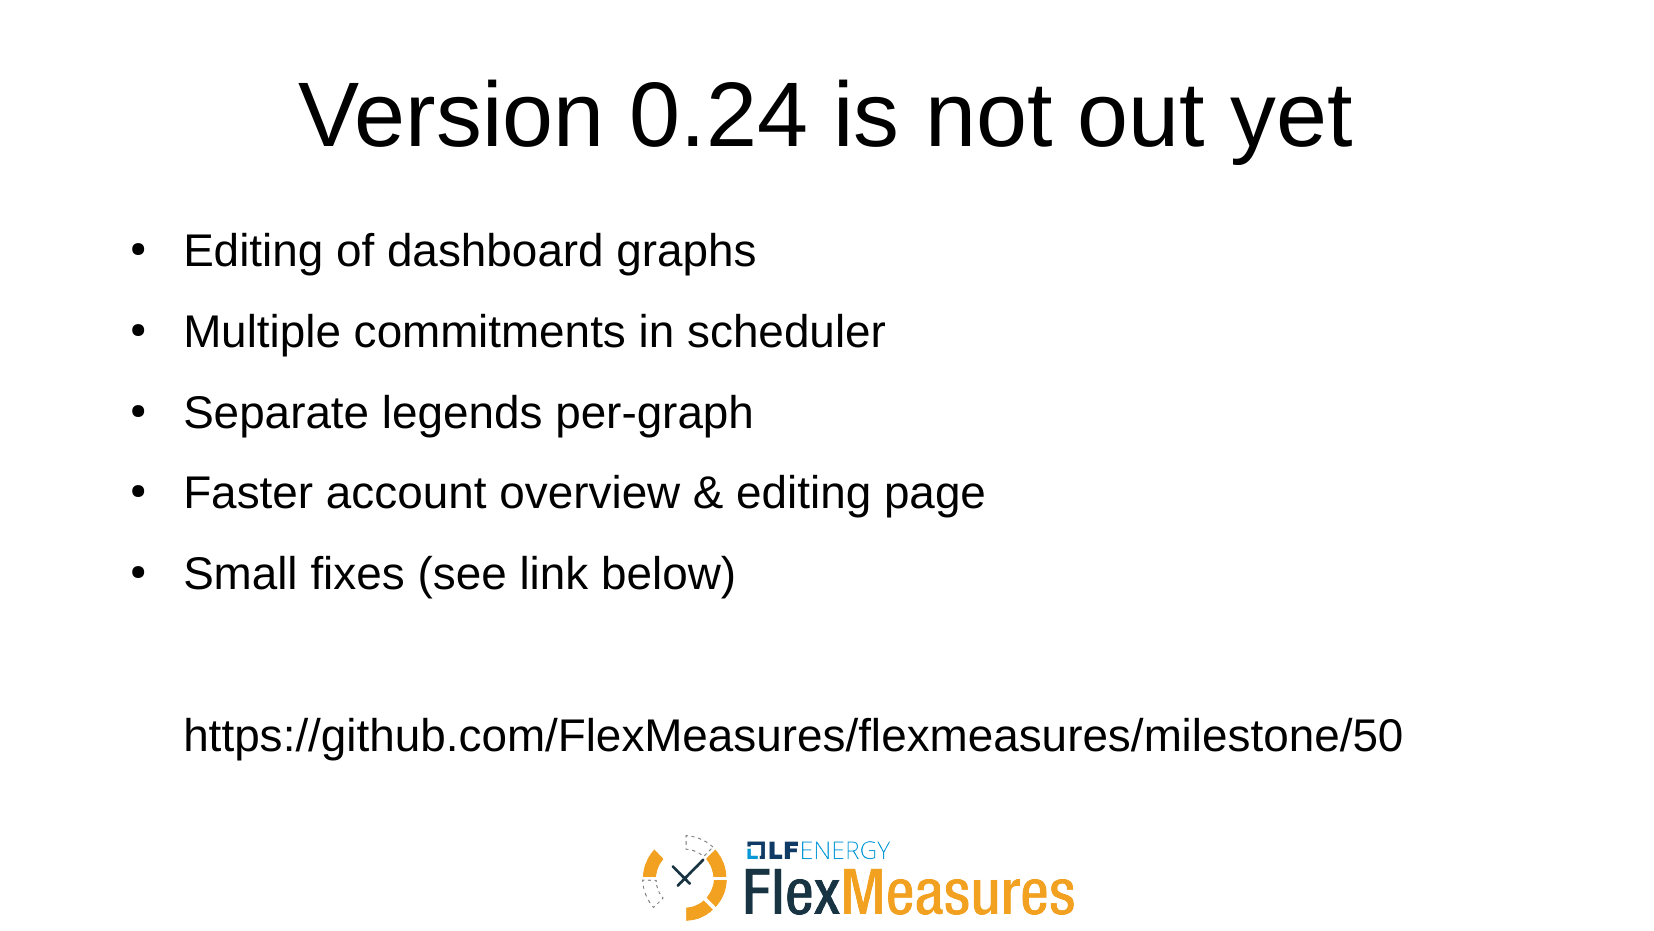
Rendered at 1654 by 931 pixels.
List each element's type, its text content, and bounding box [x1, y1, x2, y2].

picture [642, 835, 1074, 921]
list Editing of dashboard graphs Multiple commitments in scheduler Separate legends per-graph Faster account overview & editing page Small fixes (see link below) https://github.com/FlexMeasures/flexmeasures/milestone/50 [112, 225, 1538, 826]
title Version 0.24 is not out yet [82, 37, 1571, 193]
